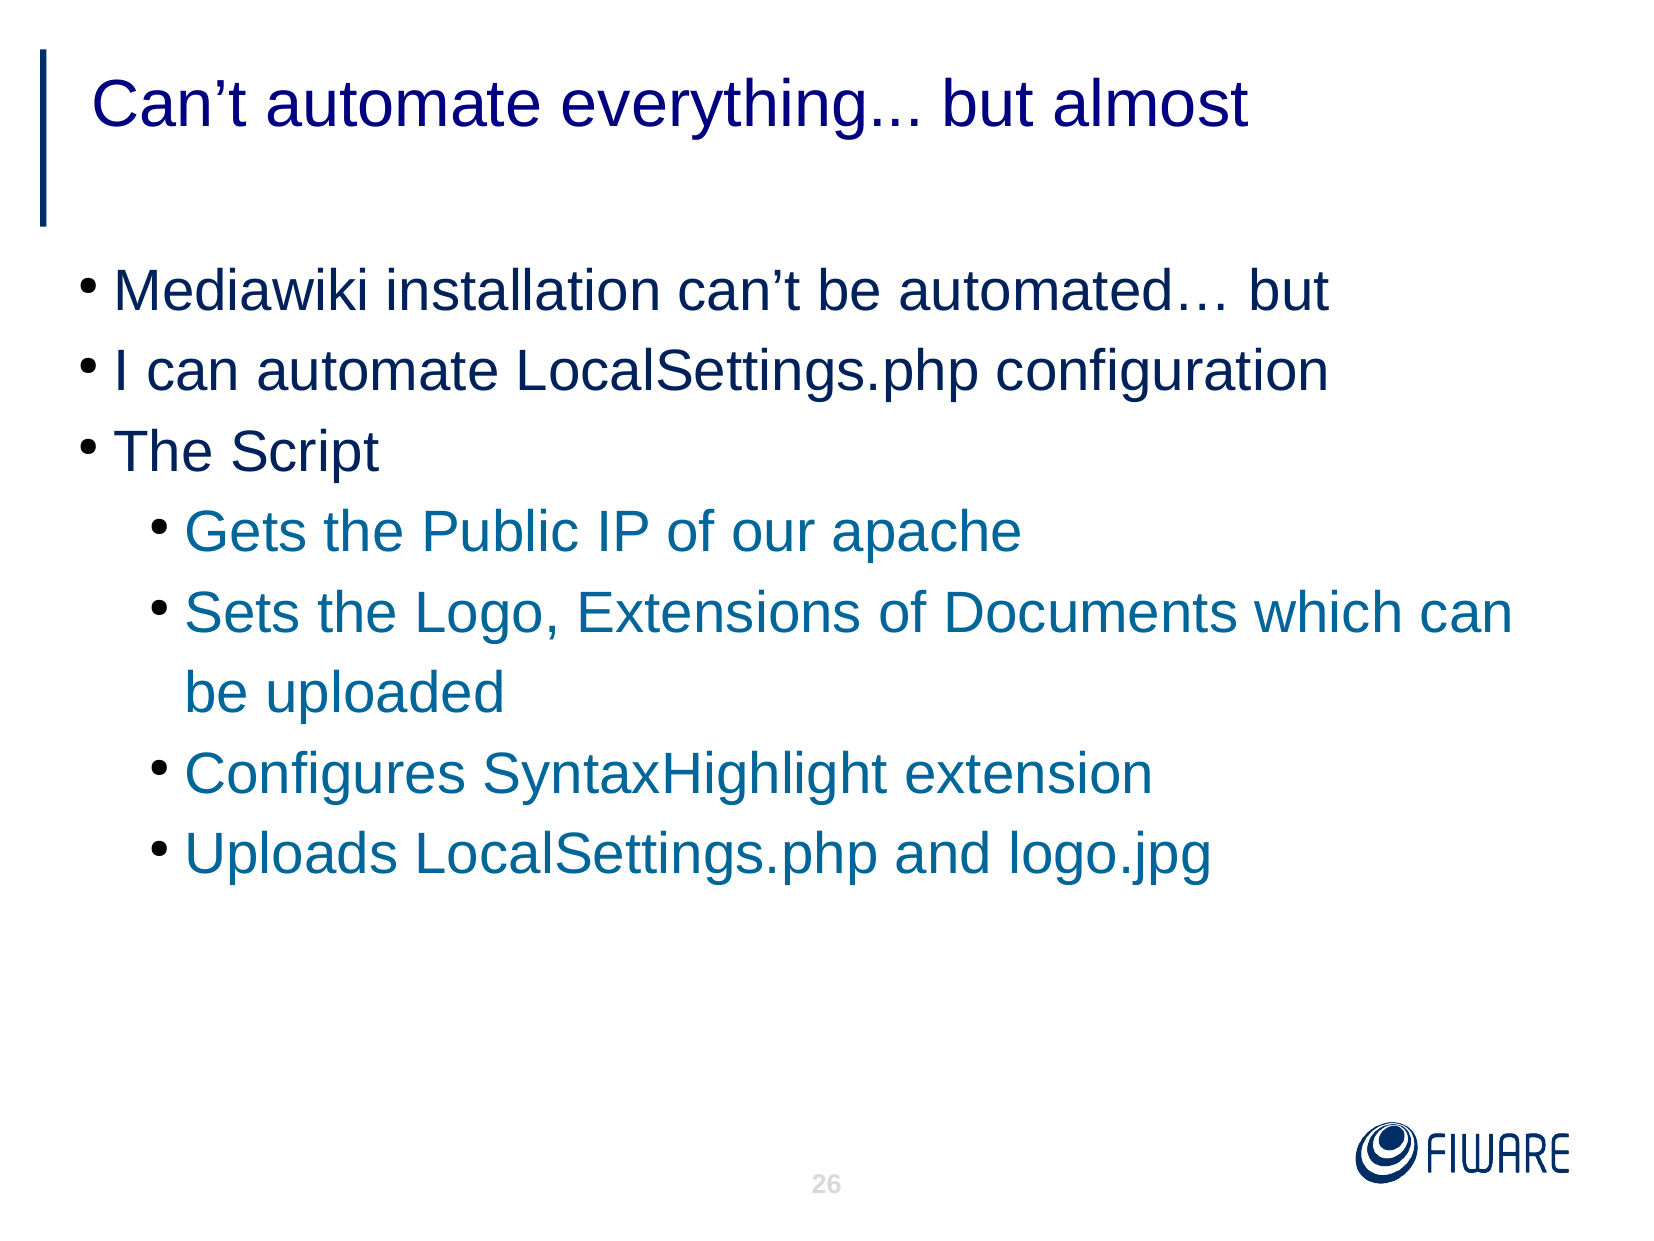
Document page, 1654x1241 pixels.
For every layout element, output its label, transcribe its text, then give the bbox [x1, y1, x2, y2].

picture [1351, 1116, 1575, 1188]
title Can’t automate everything... but almost [76, 51, 1408, 196]
text_box Mediawiki installation can’t be automated… but I can automate LocalSettings.php configuration The Script Gets the Public IP of our apache Sets the Logo, Extensions of Documents which can be uploaded Configures SyntaxHighlight extension Uploads LocalSettings.php and logo.jpg [63, 234, 1573, 893]
slide_number <number> [733, 1149, 921, 1216]
